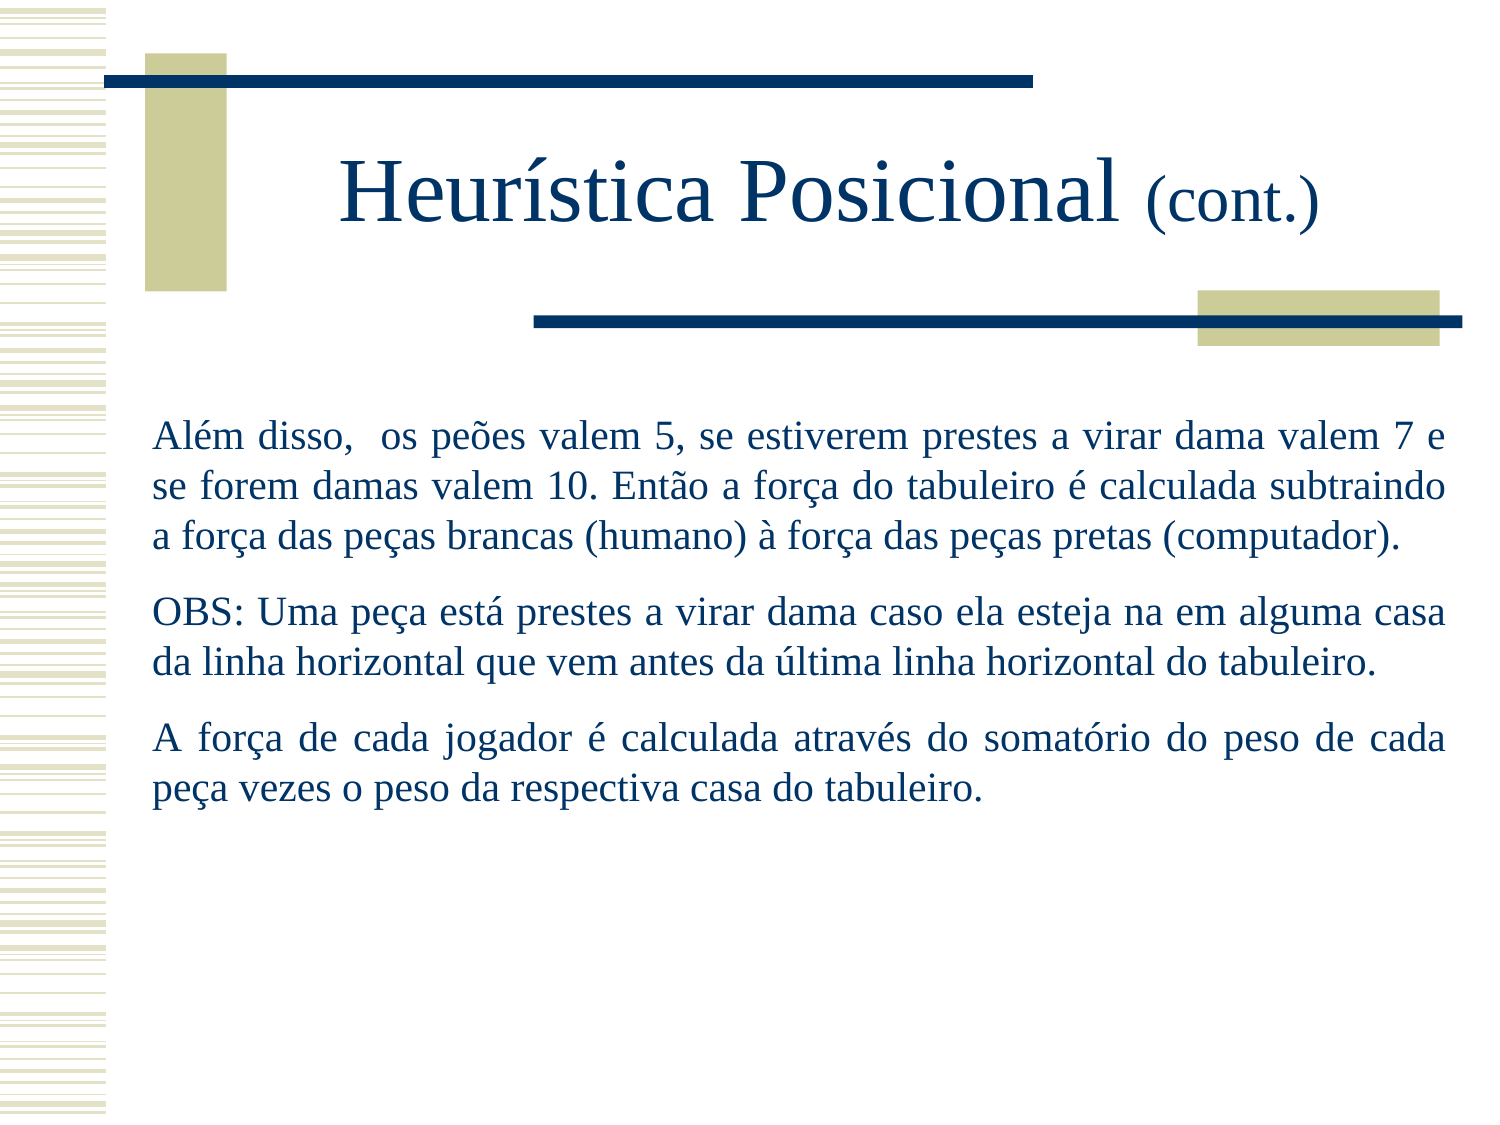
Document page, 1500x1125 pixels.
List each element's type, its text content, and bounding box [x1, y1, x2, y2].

text_box Além disso, os peões valem 5, se estiverem prestes a virar dama valem 7 e se forem damas valem 10. Então a força do tabuleiro é calculada subtraindo a força das peças brancas (humano) à força das peças pretas (computador). OBS: Uma peça está prestes a virar dama caso ela esteja na em alguma casa da linha horizontal que vem antes da última linha horizontal do tabuleiro. A força de cada jogador é calculada através do somatório do peso de cada peça vezes o peso da respectiva casa do tabuleiro. [137, 399, 1463, 818]
title Heurística Posicional (cont.) [225, 99, 1436, 288]
